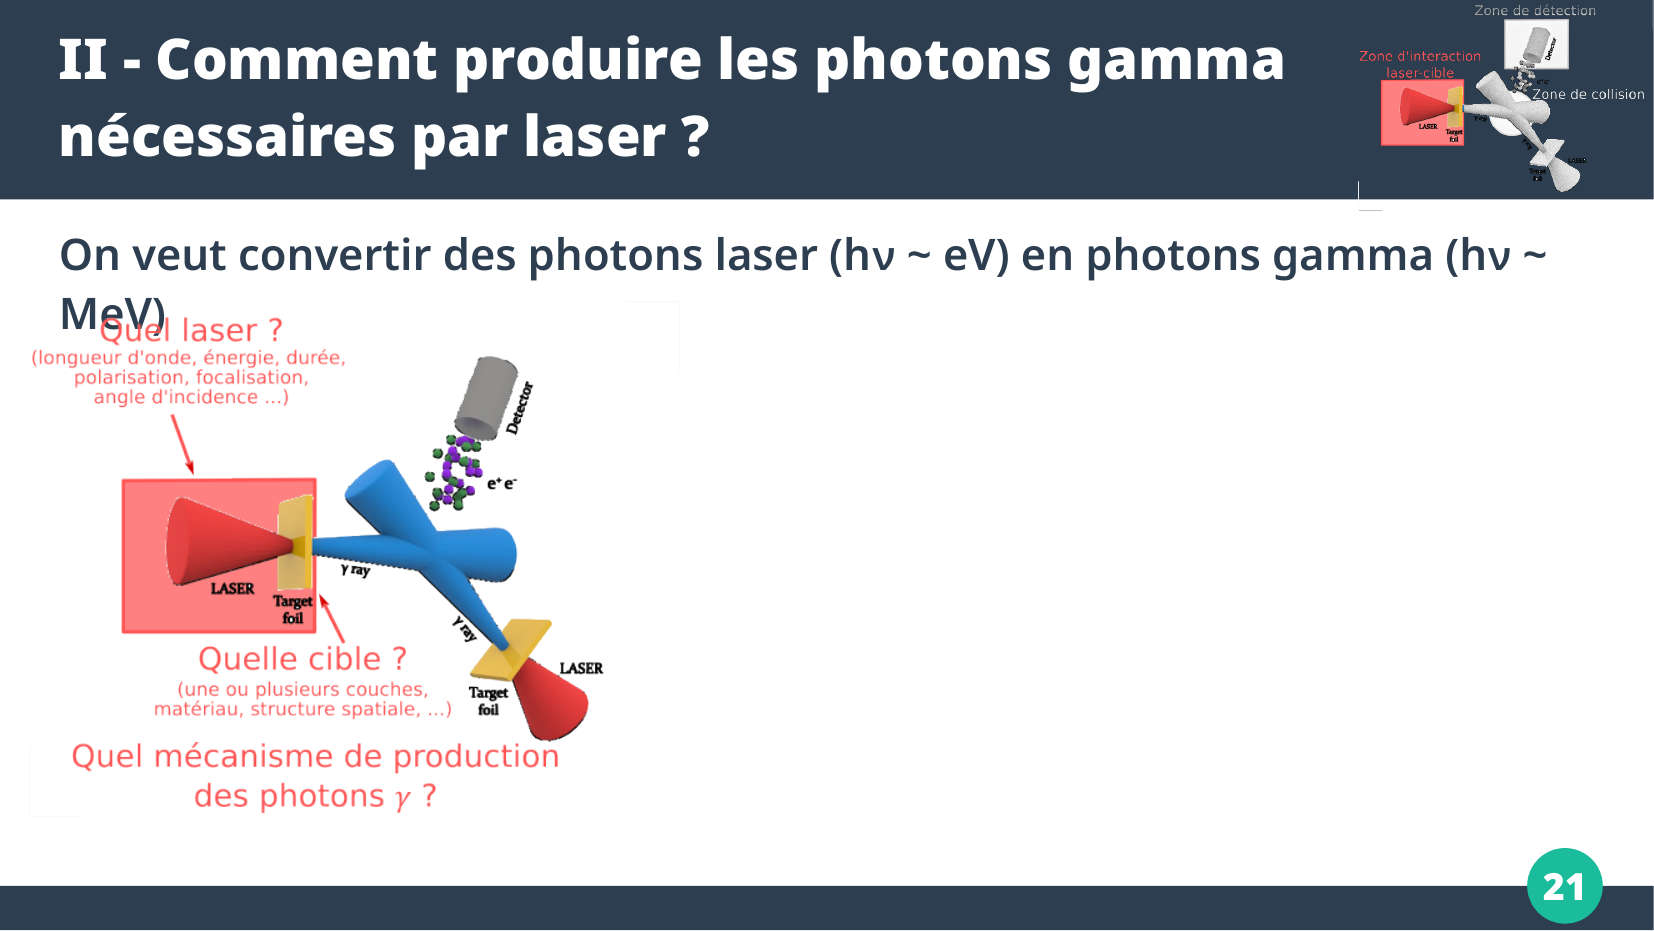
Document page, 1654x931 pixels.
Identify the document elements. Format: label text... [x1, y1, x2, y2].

picture [1358, 0, 1653, 211]
title II - Comment produire les photons gamma nécessaires par laser ? [59, 37, 1358, 155]
picture [29, 301, 680, 817]
list On veut convertir des photons laser (hν ~ eV) en photons gamma (hν ~ MeV) [59, 223, 1595, 343]
